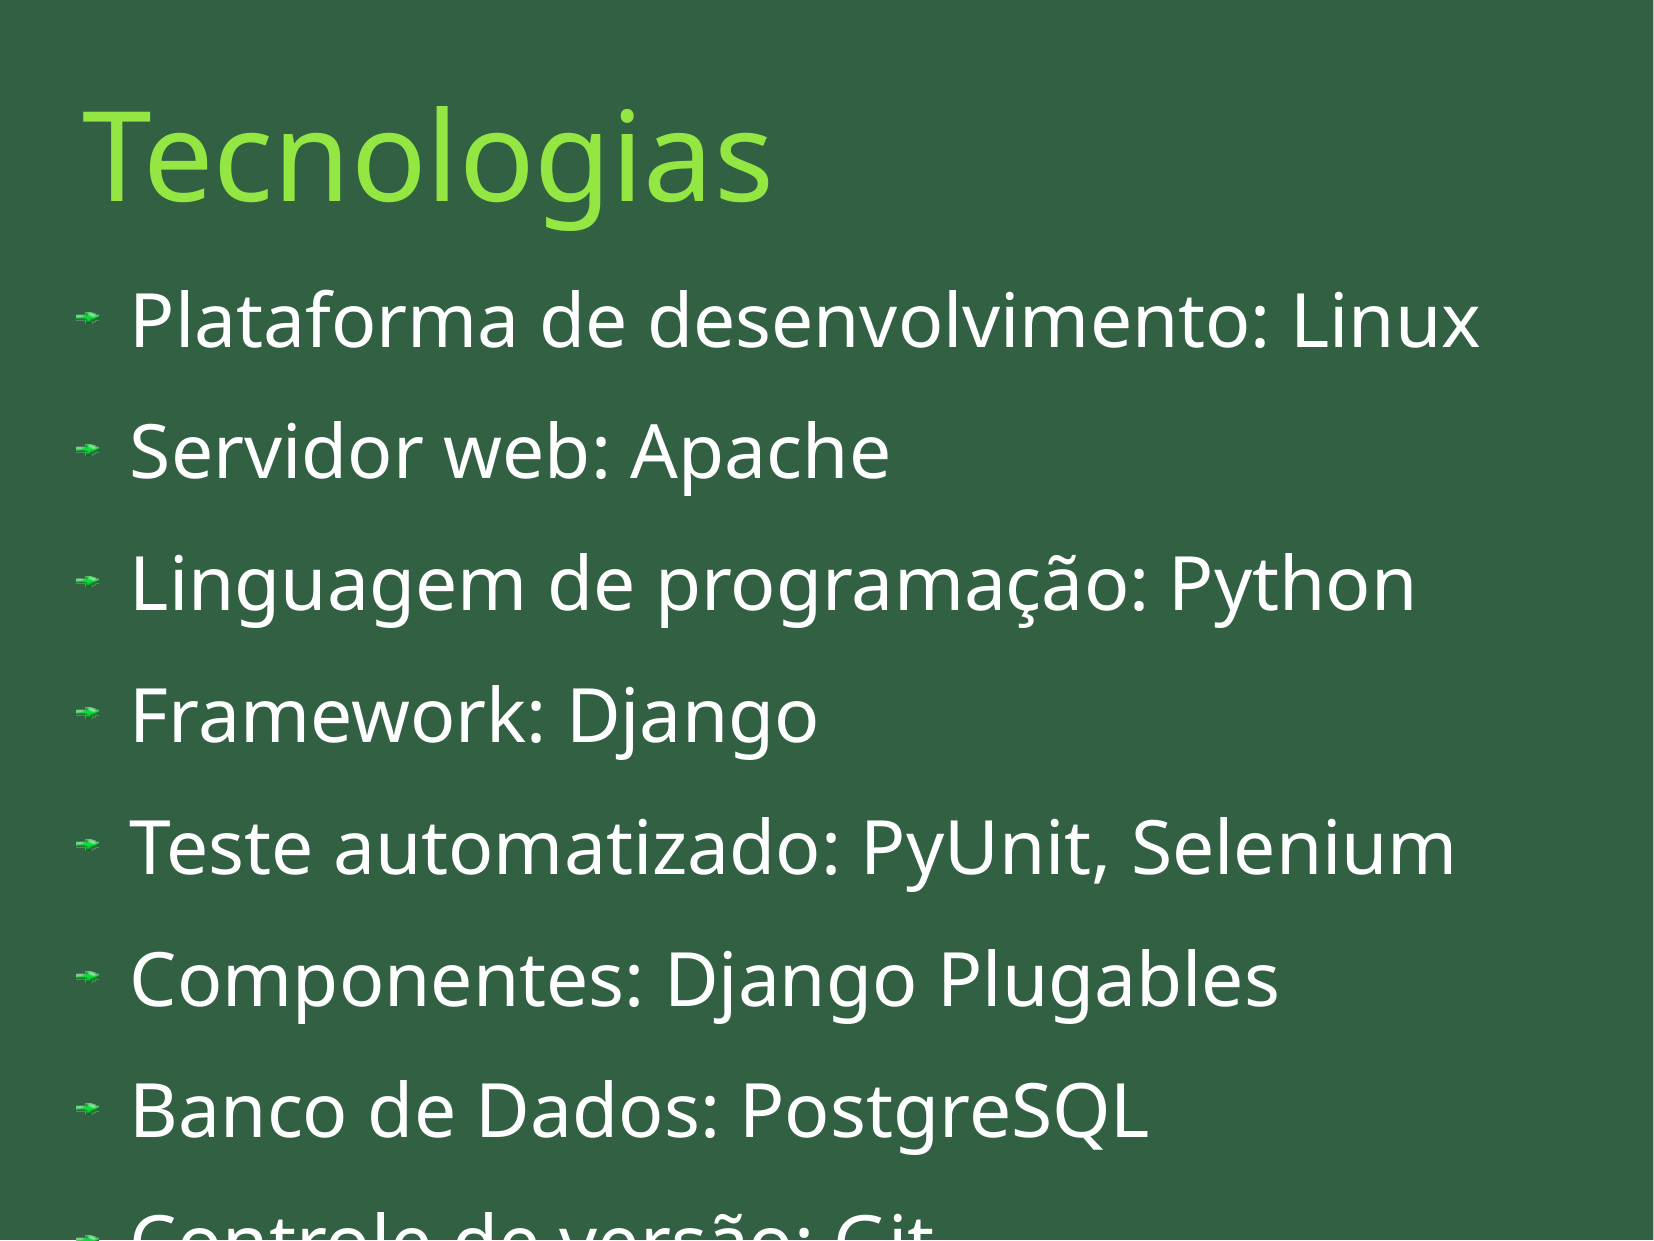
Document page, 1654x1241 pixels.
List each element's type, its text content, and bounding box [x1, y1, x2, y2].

picture [76, 1235, 99, 1241]
list Plataforma de desenvolvimento: Linux Servidor web: Apache Linguagem de programação: Python Framework: Django Teste automatizado: PyUnit, Selenium Componentes: Django Plugables Banco de Dados: PostgreSQL Controle de versão: Git [59, 134, 1625, 1157]
title Tecnologias [82, 49, 1571, 134]
